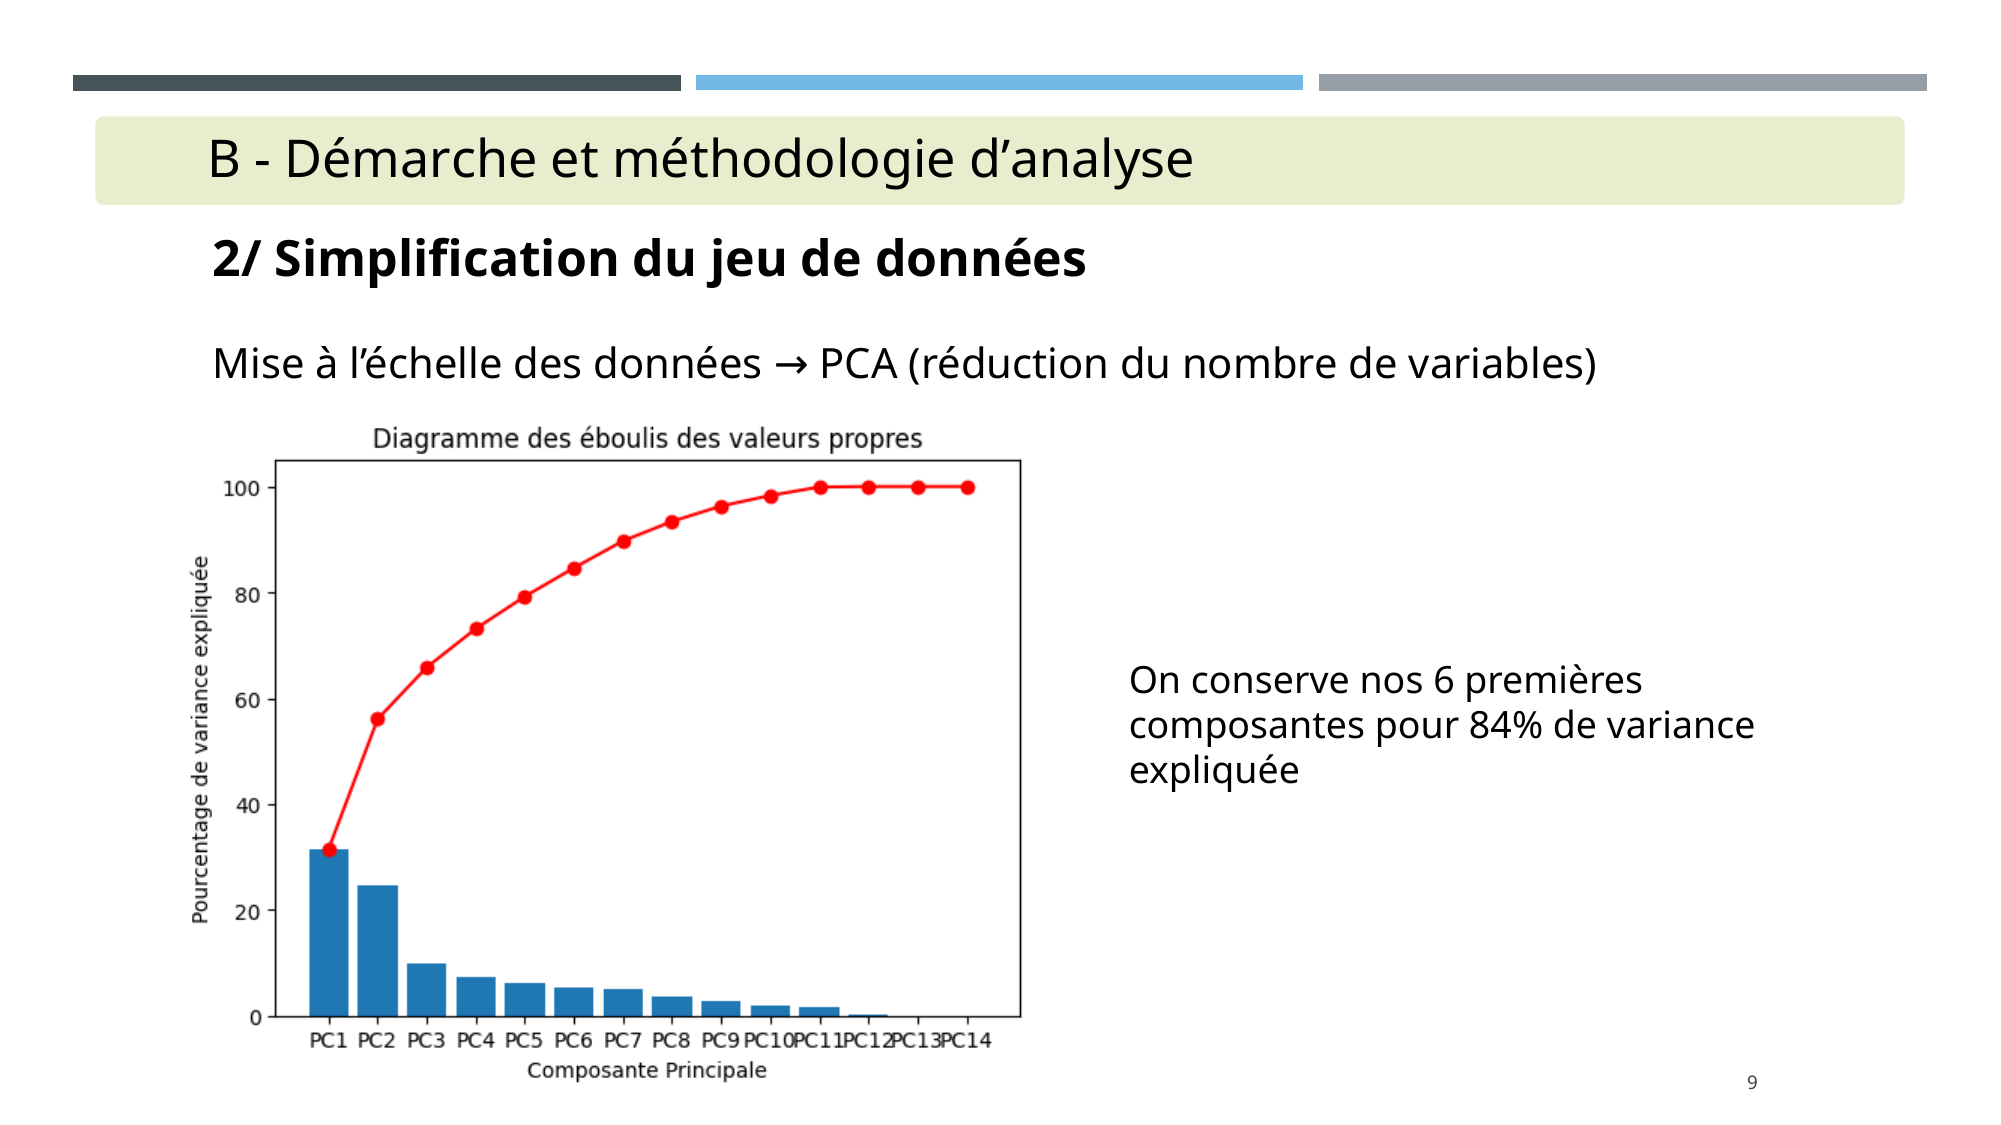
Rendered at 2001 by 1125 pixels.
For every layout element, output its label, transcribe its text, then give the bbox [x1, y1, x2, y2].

picture [176, 413, 1035, 1096]
text_box [95, 116, 197, 205]
text_box On conserve nos 6 premières composantes pour 84% de variance expliquée [1113, 648, 1848, 755]
text_box [1732, 1053, 1905, 1114]
text_box 2/ Simplification du jeu de données Mise à l’échelle des données → PCA (réduction du nombre de variables) [197, 219, 1848, 399]
text_box B - Démarche et méthodologie d’analyse [197, 116, 1905, 205]
